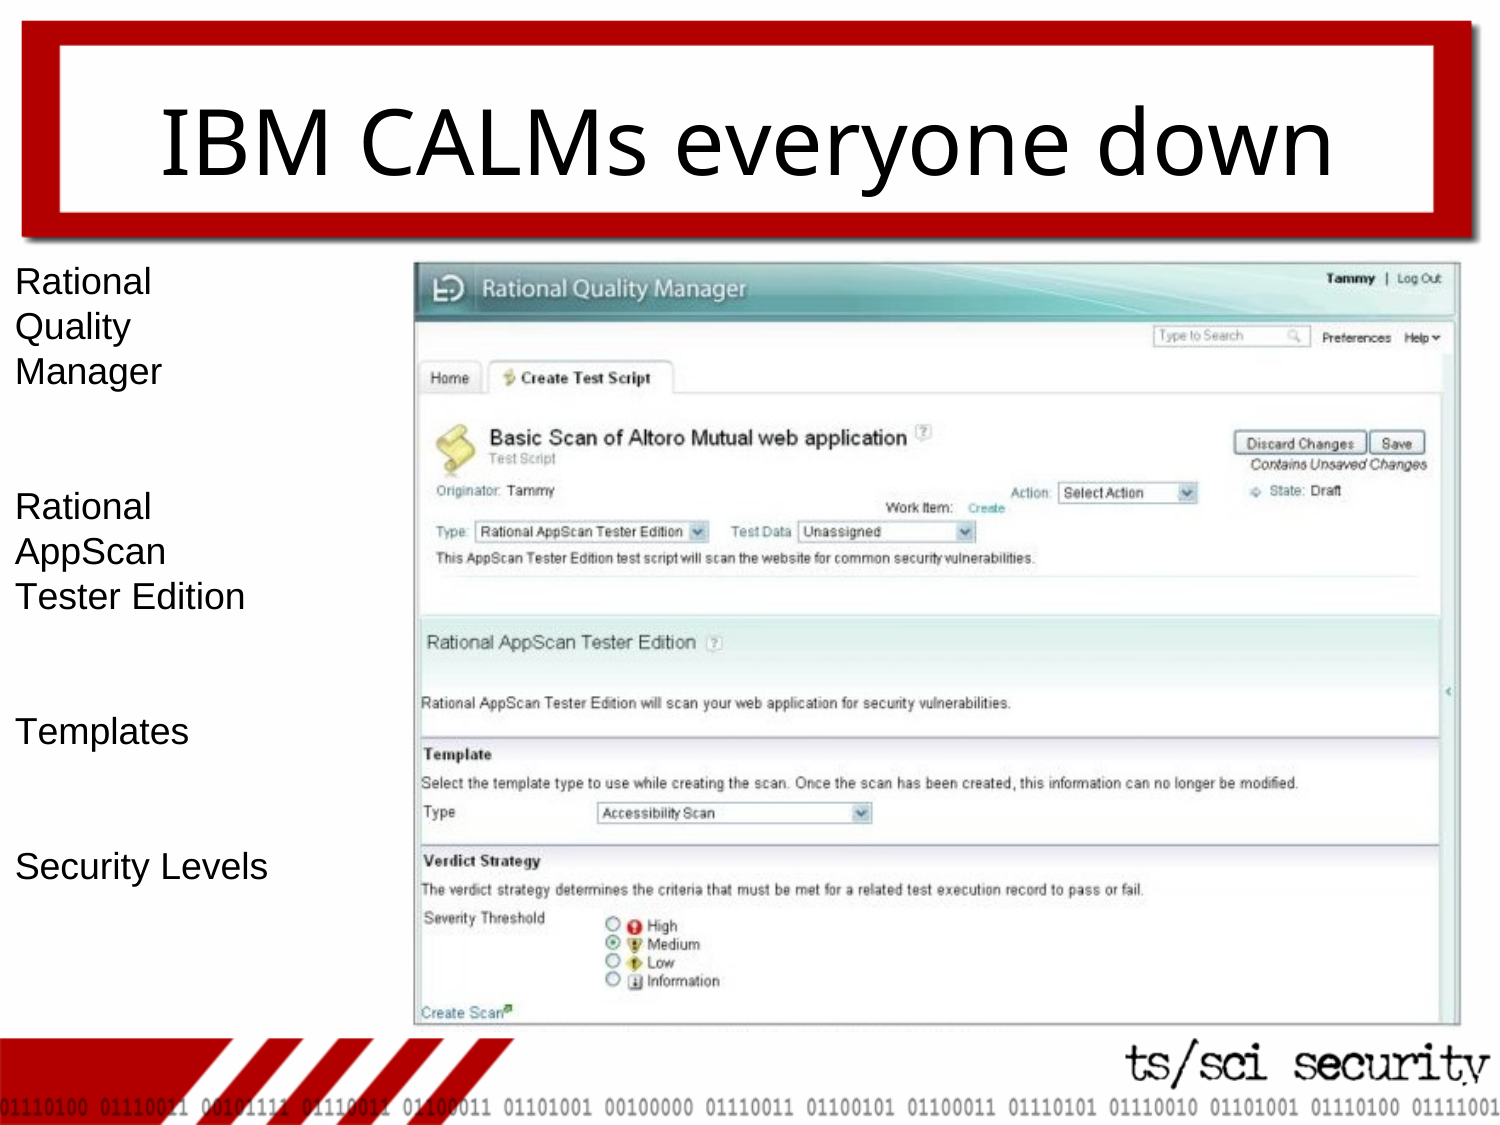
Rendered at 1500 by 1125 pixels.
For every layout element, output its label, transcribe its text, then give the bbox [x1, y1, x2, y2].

picture [0, 0, 1500, 1125]
text_box Rational Quality Manager Rational AppScan Tester Edition Templates Security Levels [0, 249, 376, 896]
title IBM CALMs everyone down [75, 21, 1423, 257]
